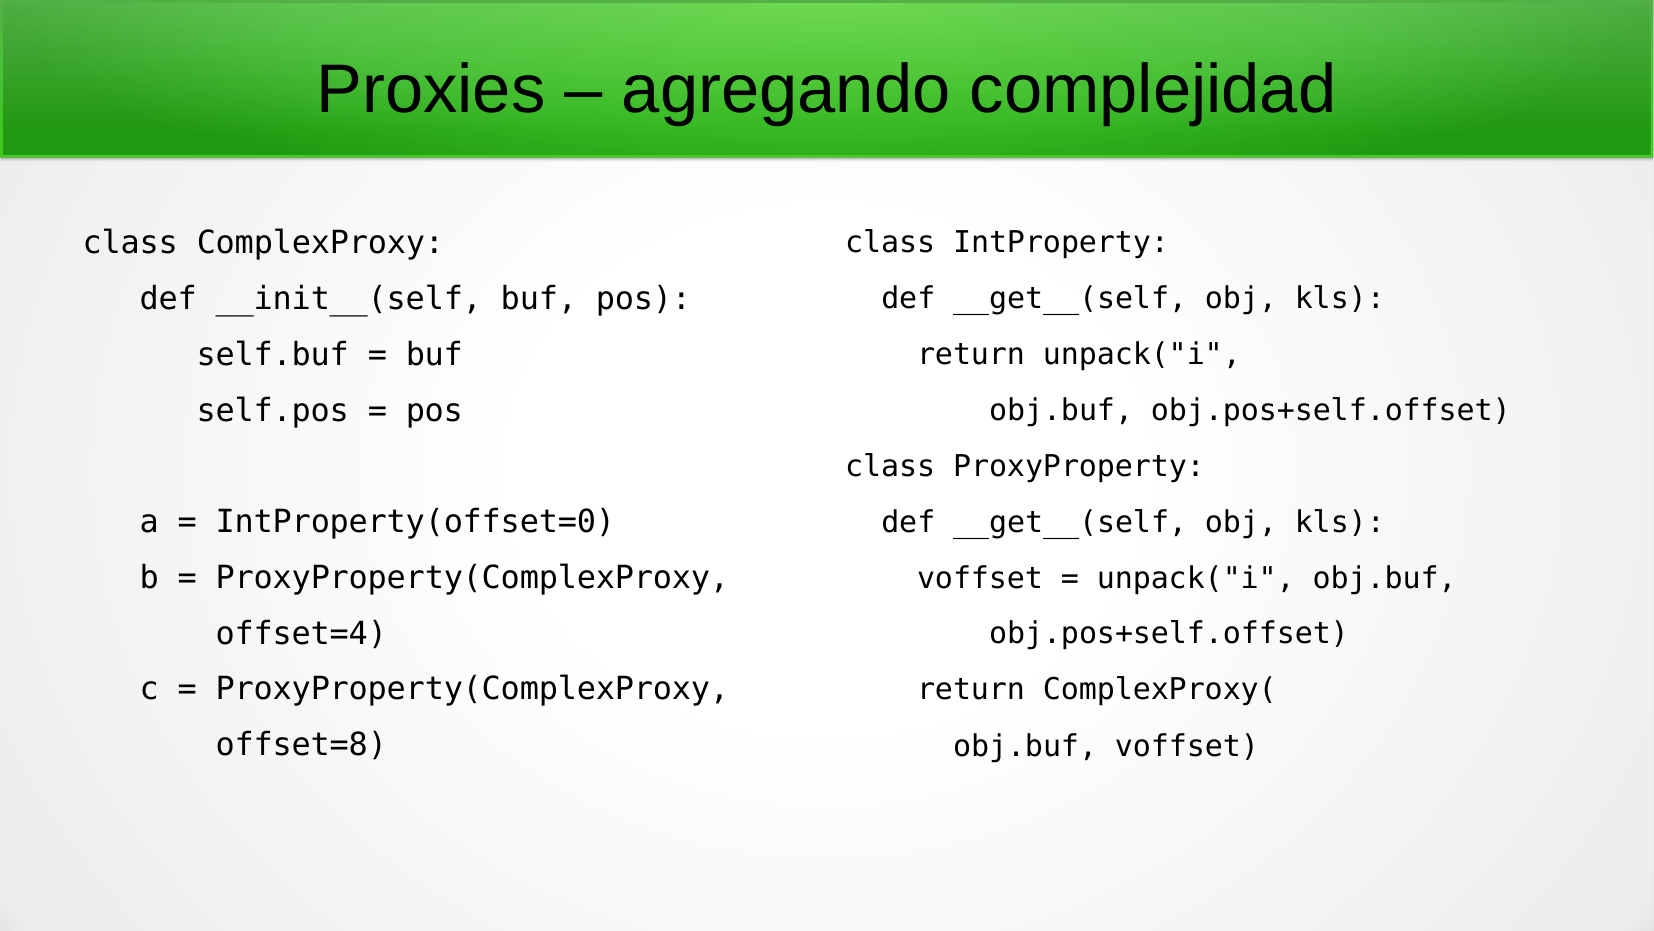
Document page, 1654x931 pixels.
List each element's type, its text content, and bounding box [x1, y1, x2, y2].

list class IntProperty: def __get__(self, obj, kls): return unpack("i", obj.buf, obj.pos+self.offset) class ProxyProperty: def __get__(self, obj, kls): voffset = unpack("i", obj.buf, obj.pos+self.offset) return ComplexProxy( obj.buf, voffset) [845, 224, 1572, 764]
title Proxies – agregando complejidad [82, 35, 1571, 142]
list class ComplexProxy: def __init__(self, buf, pos): self.buf = buf self.pos = pos a = IntProperty(offset=0) b = ProxyProperty(ComplexProxy, offset=4) c = ProxyProperty(ComplexProxy, offset=8) [82, 224, 809, 764]
